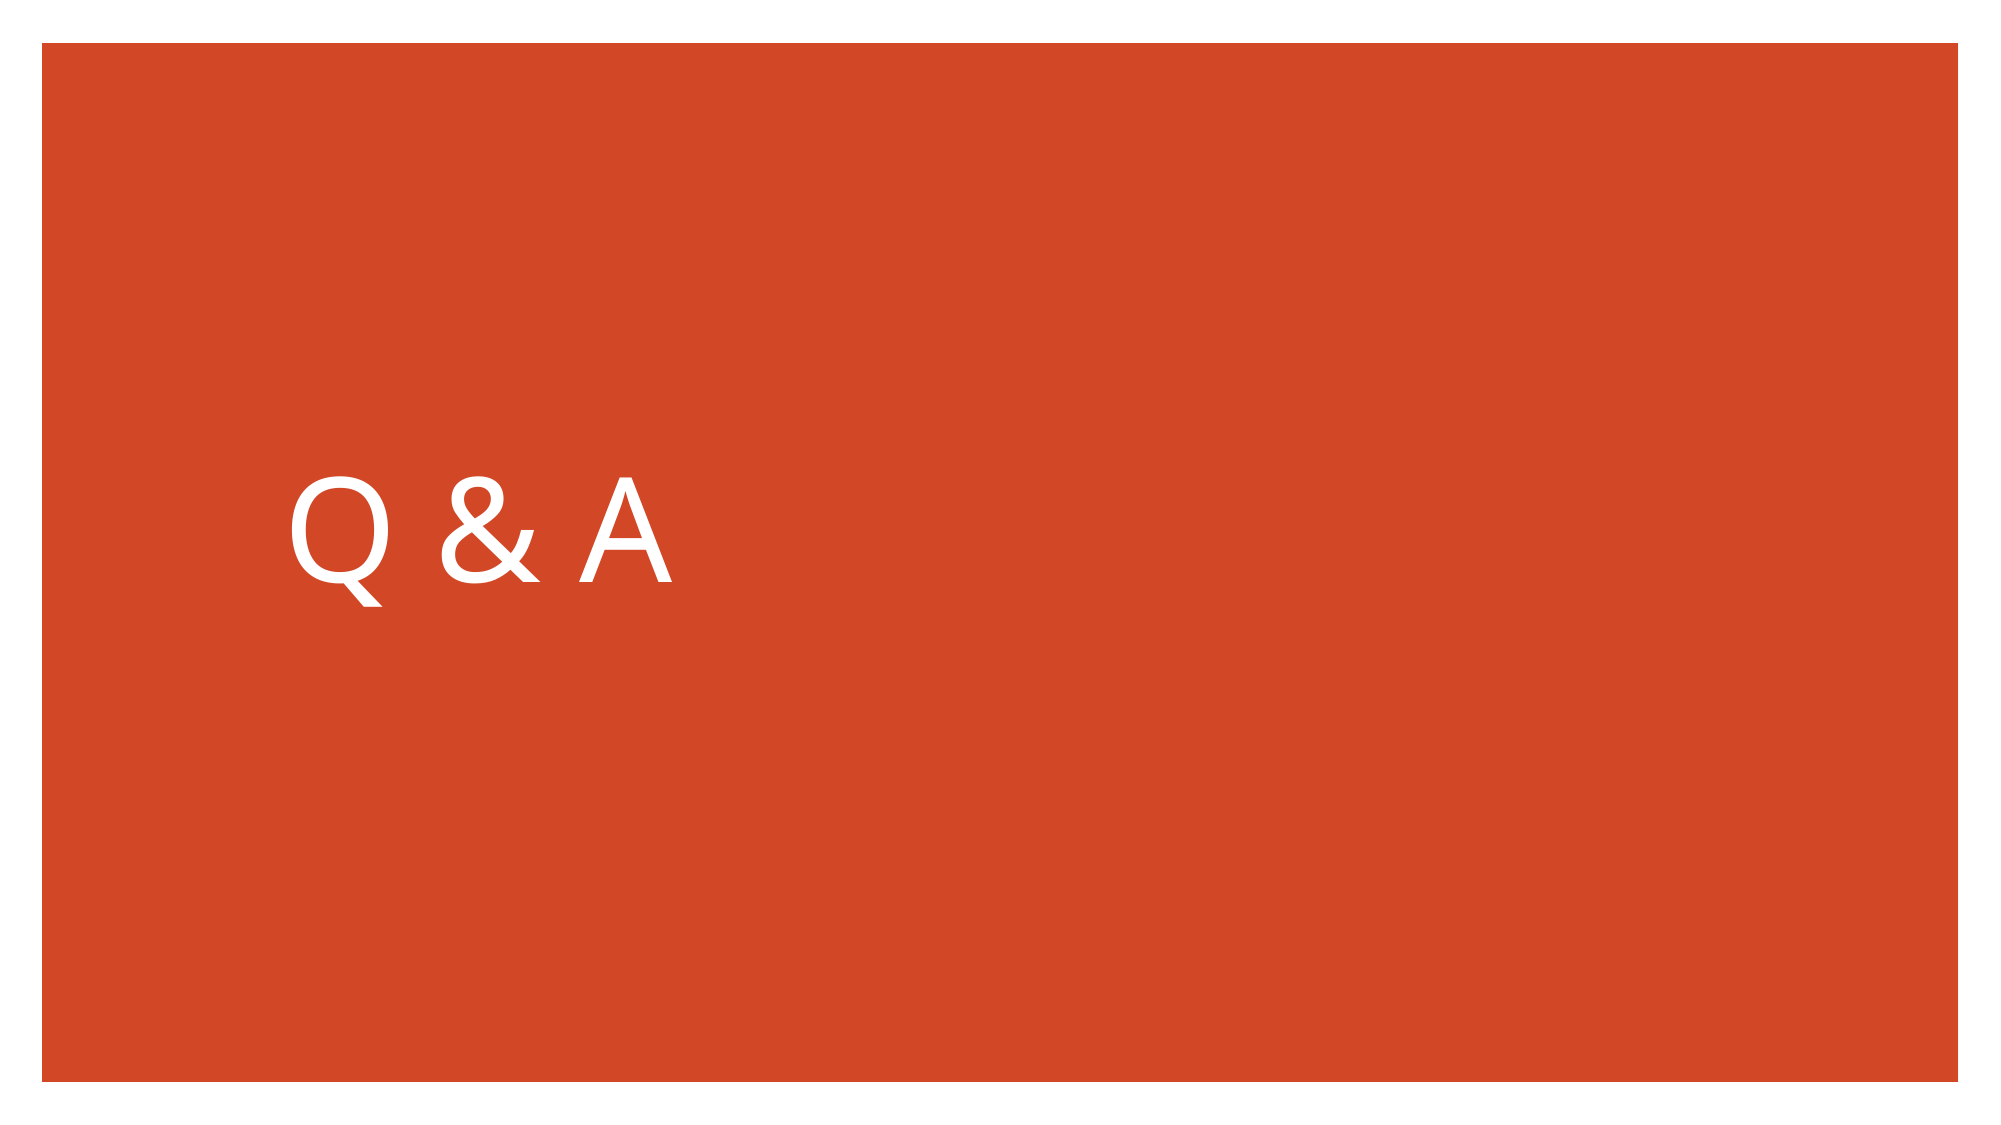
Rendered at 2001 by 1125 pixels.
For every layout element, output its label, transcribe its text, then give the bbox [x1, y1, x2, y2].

title Q & A [268, 390, 777, 619]
